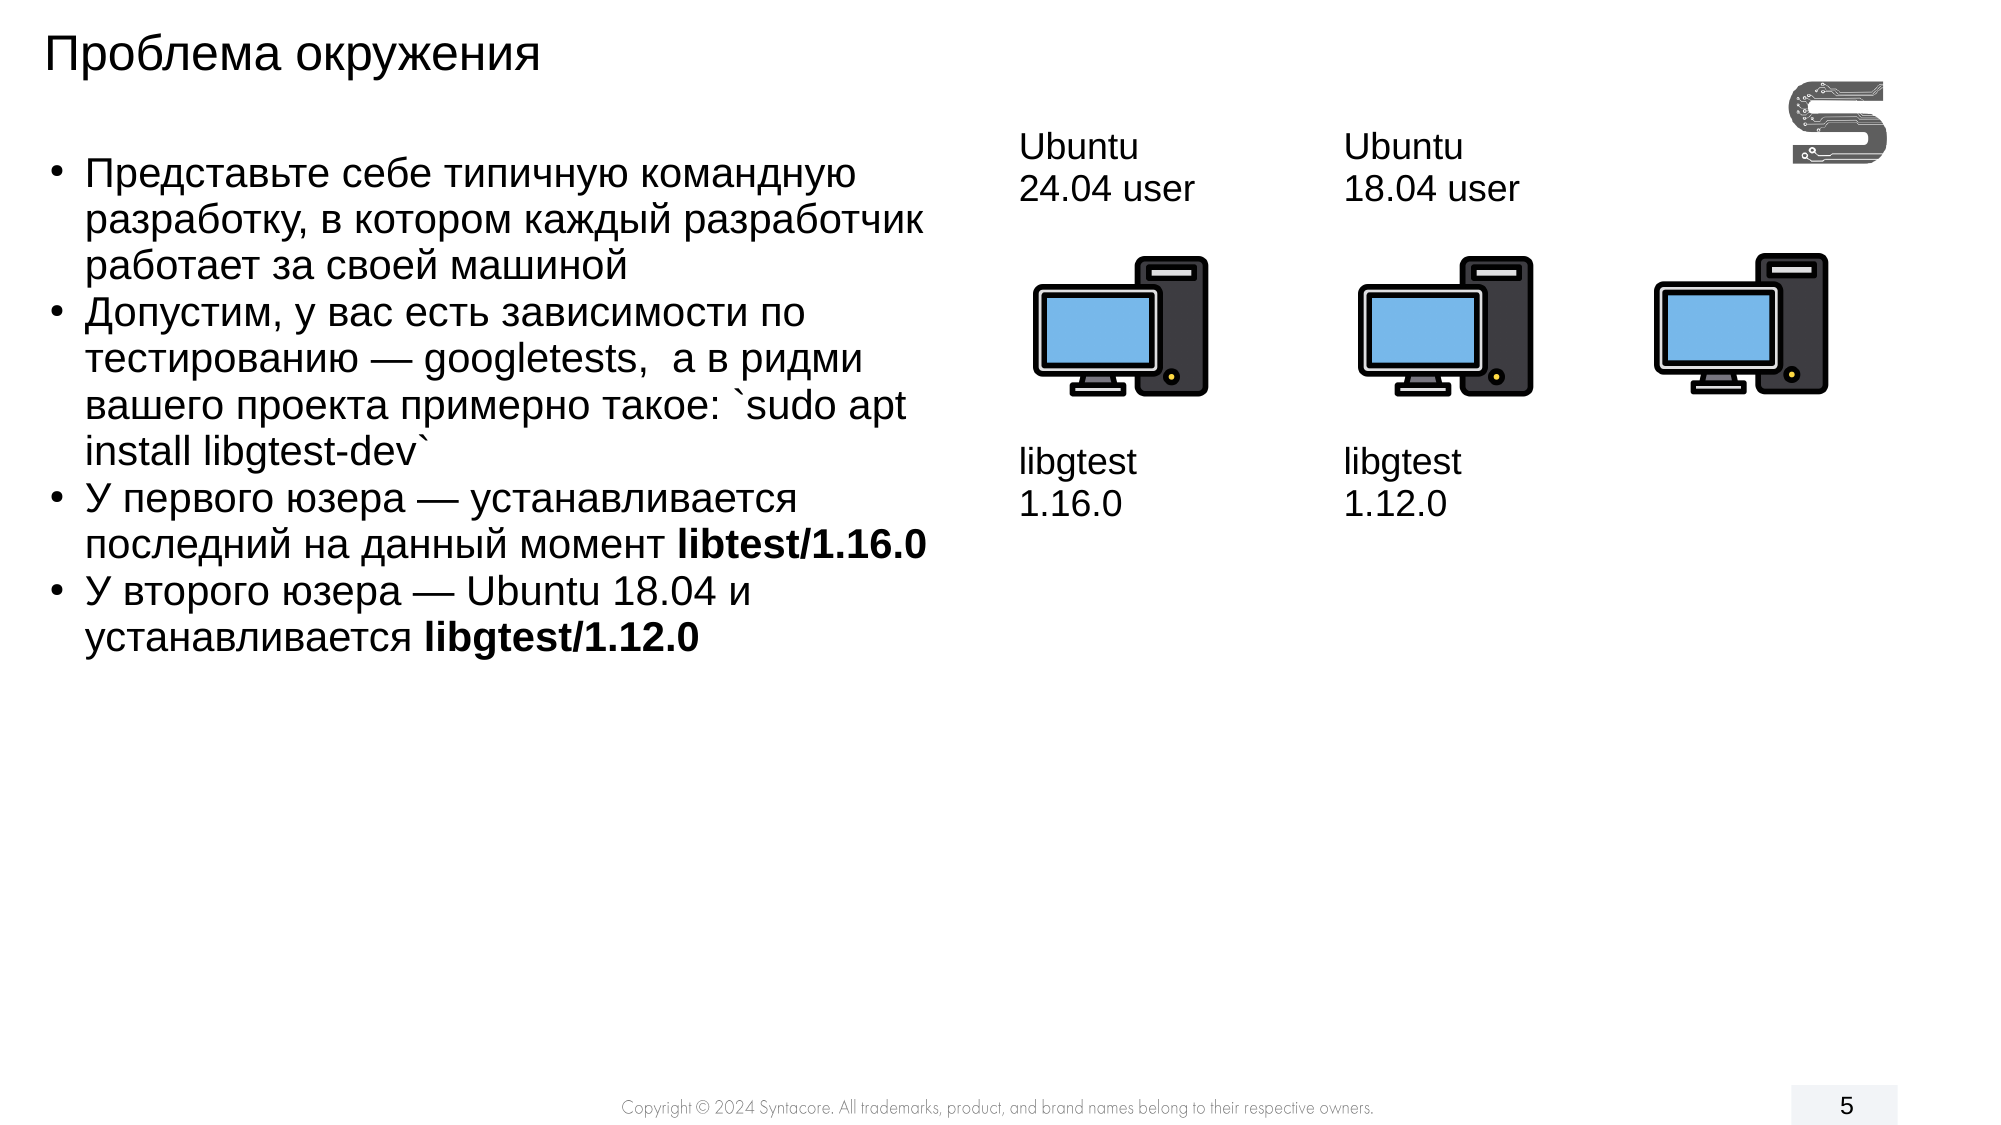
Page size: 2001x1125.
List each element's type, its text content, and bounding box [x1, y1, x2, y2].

picture [621, 1094, 1381, 1119]
picture [1651, 233, 1831, 414]
picture [1030, 236, 1211, 416]
text_box libgtest 1.16.0 [1003, 432, 1241, 532]
text_box Проблема окружения [0, 18, 852, 89]
text_box libgtest 1.12.0 [1328, 432, 1565, 532]
text_box Представьте себе типичную командную разработку, в котором каждый разработчик работает за своей машиной Допустим, у вас есть зависимости по тестированию — googletests, а в ридми вашего проекта примерно такое: `sudo apt install libgtest-dev` У первого юзера — устанавливается последний на данный момент libtest/1.16.0 У второго юзера — Ubuntu 18.04 и устанавливается libgtest/1.12.0 [34, 141, 1004, 761]
text_box <number> [1825, 1084, 1969, 1125]
text_box Ubuntu 24.04 user [1003, 118, 1241, 217]
text_box Ubuntu 18.04 user [1328, 118, 1565, 217]
picture [1355, 236, 1536, 416]
picture [1788, 81, 1887, 164]
